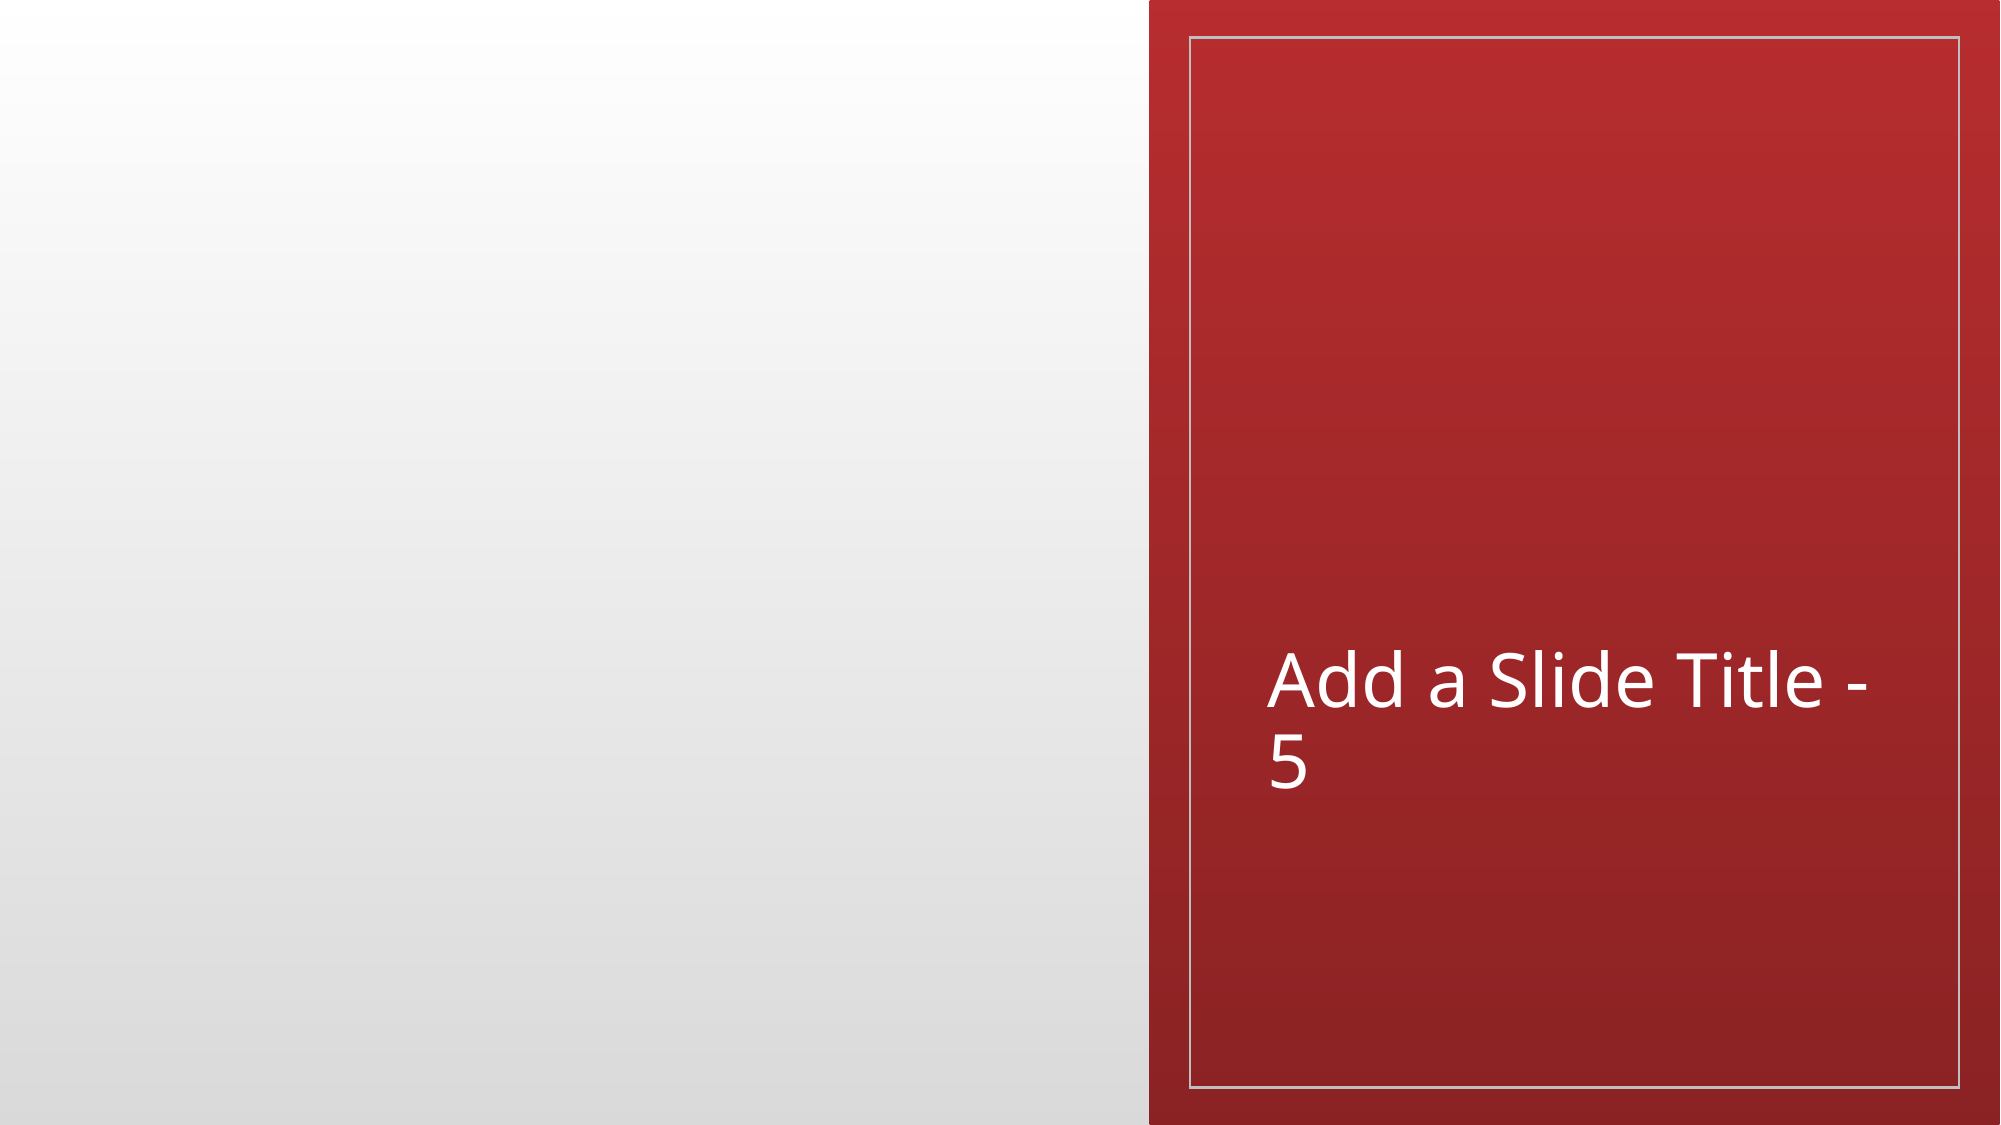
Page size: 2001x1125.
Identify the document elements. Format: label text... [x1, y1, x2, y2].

title Add a Slide Title - 5 [1252, 525, 1898, 813]
